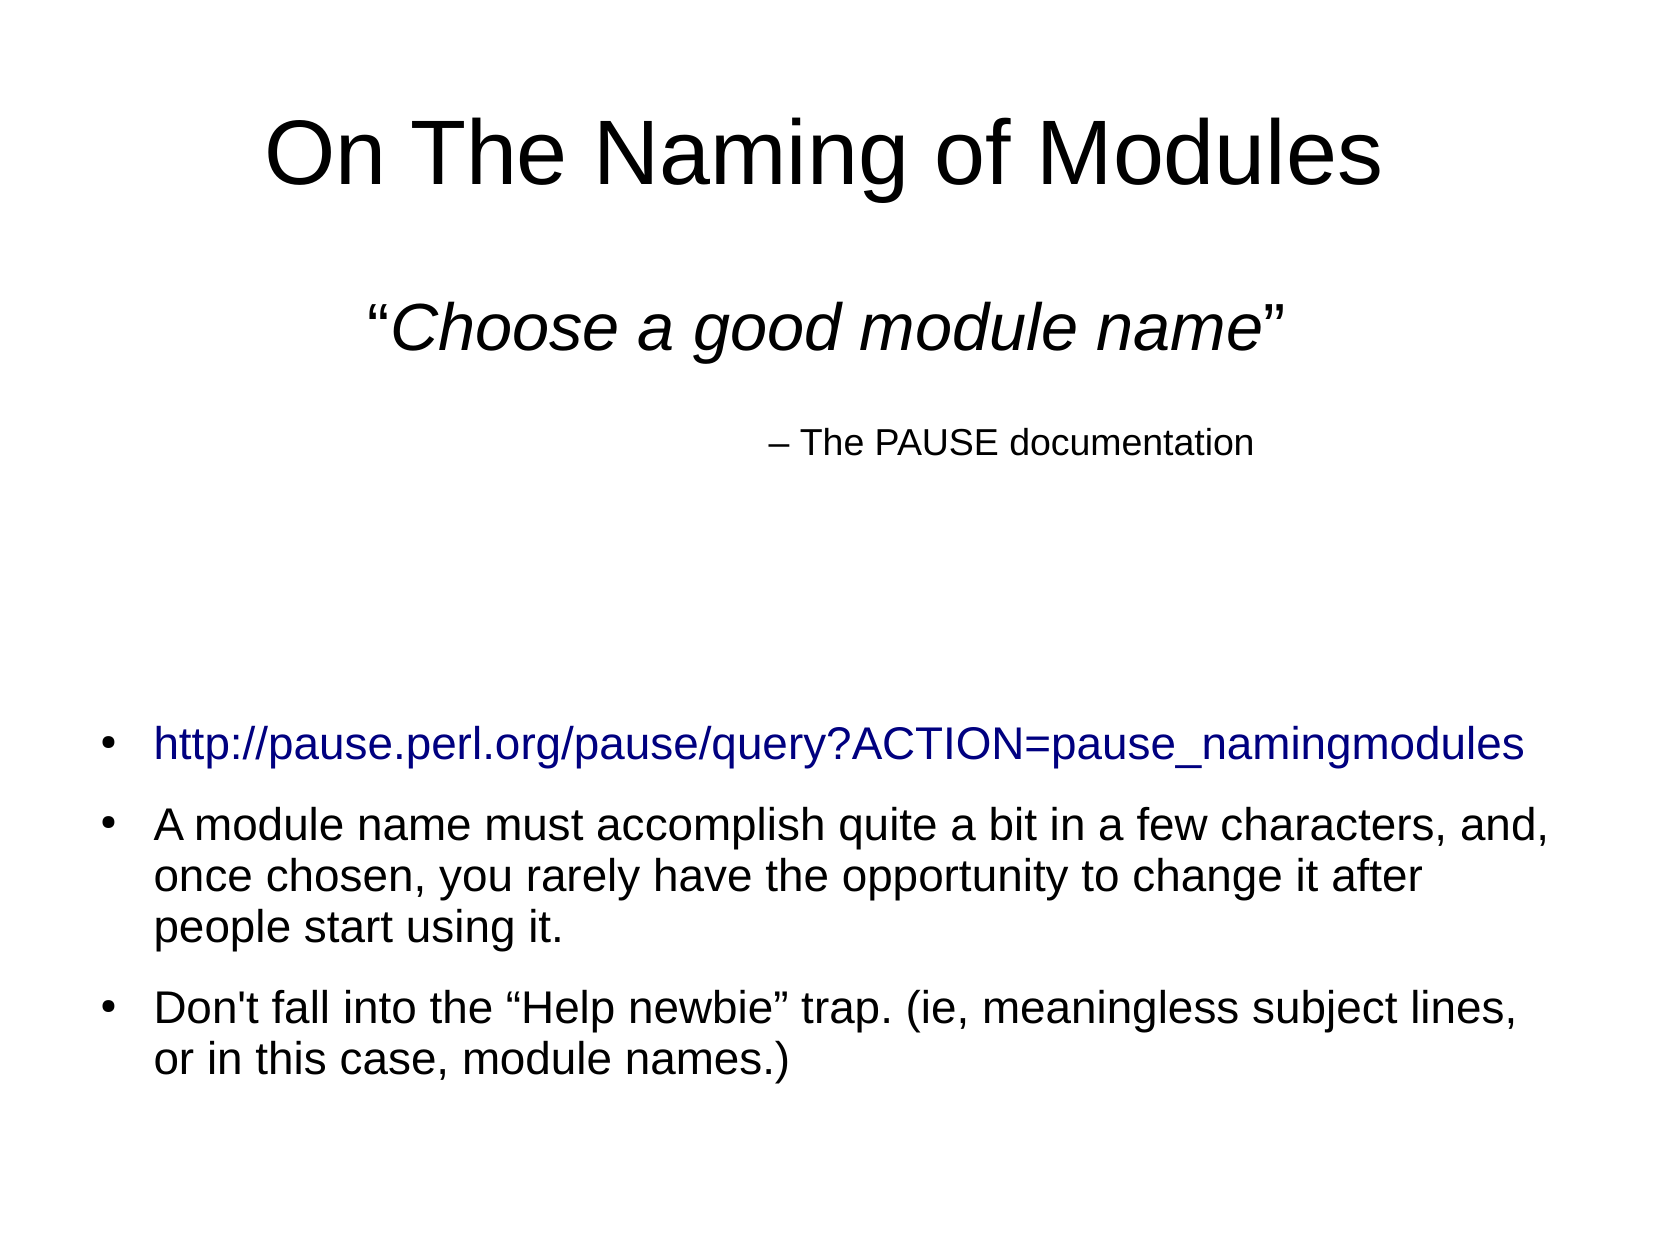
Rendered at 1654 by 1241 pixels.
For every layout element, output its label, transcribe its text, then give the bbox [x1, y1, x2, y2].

list http://pause.perl.org/pause/query?ACTION=pause_namingmodules A module name must accomplish quite a bit in a few characters, and, once chosen, you rarely have the opportunity to change it after people start using it. Don't fall into the “Help newbie” trap. (ie, meaningless subject lines, or in this case, module names.) [82, 717, 1571, 1109]
title On The Naming of Modules [82, 49, 1571, 257]
list “Choose a good module name” – The PAUSE documentation [82, 290, 1571, 681]
